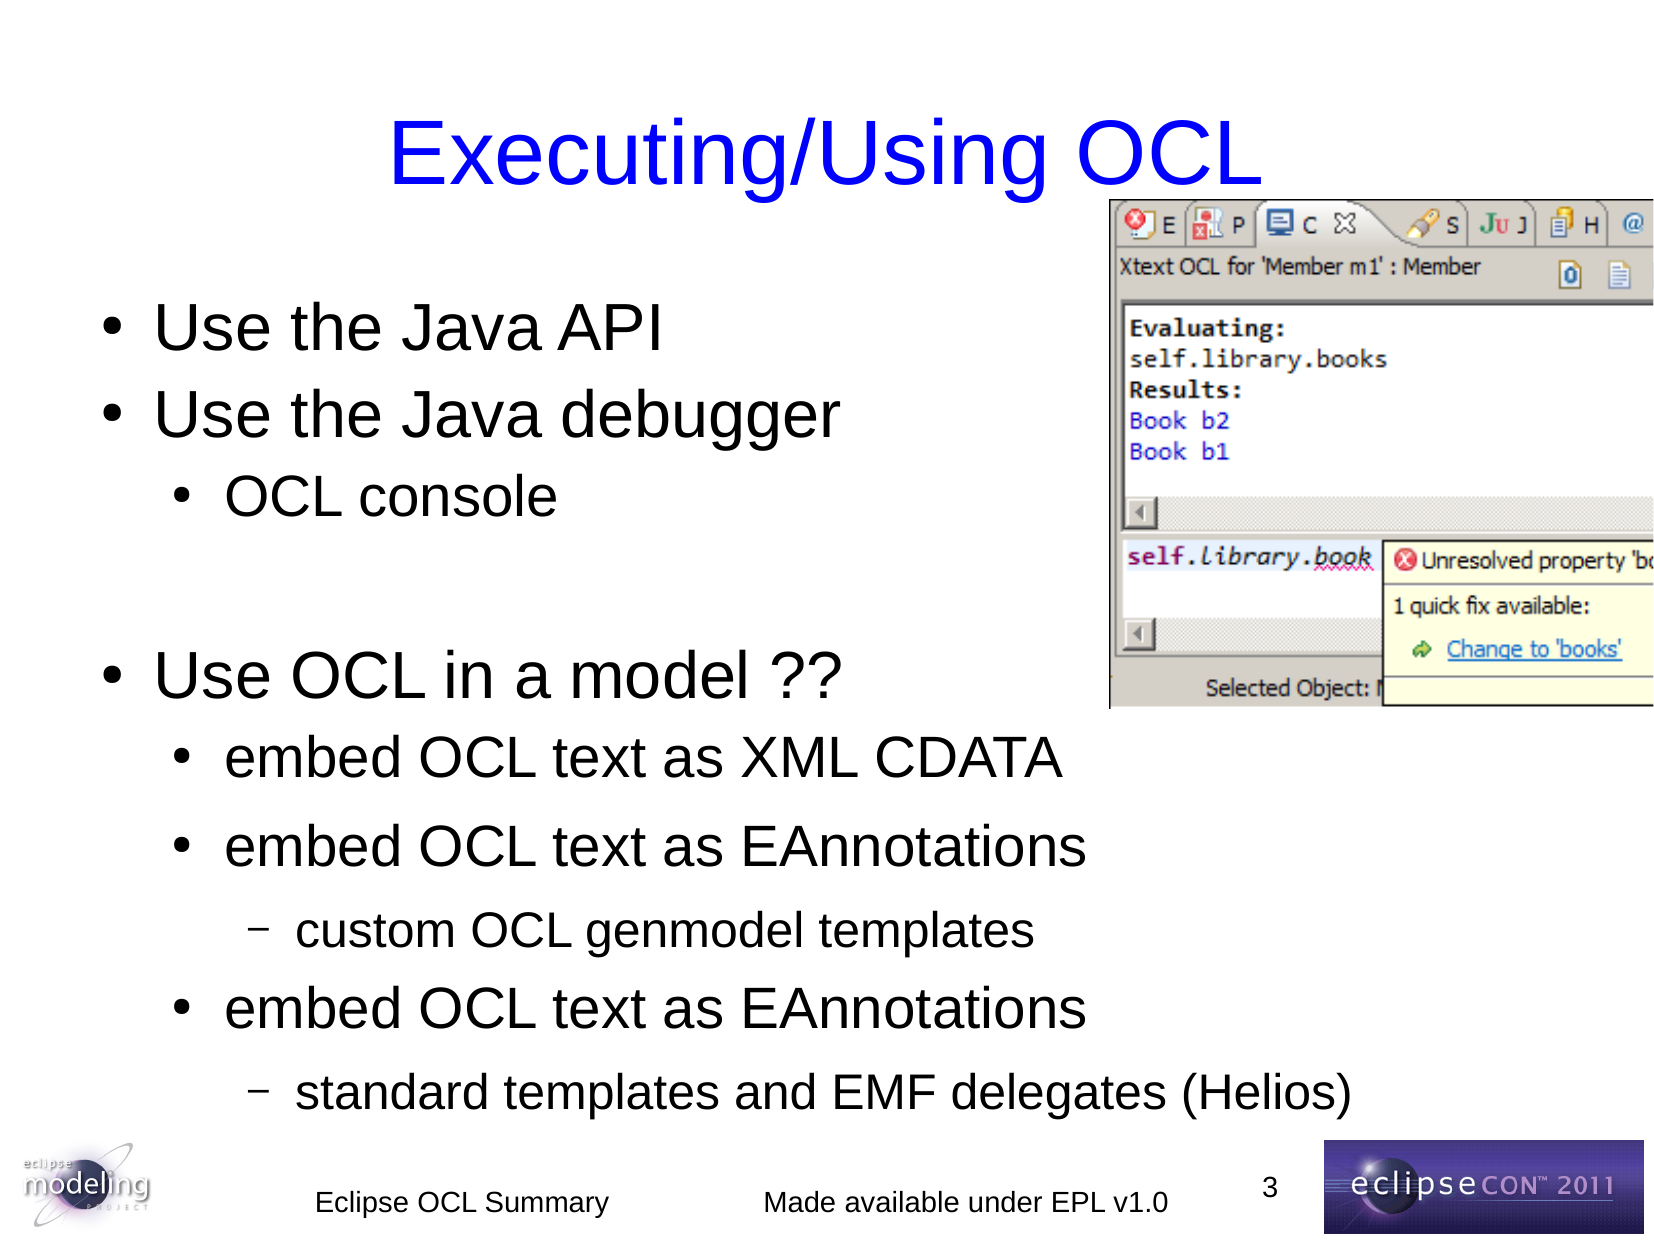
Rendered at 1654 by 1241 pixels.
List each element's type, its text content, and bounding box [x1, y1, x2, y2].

picture [9, 1136, 156, 1235]
title Executing/Using OCL [82, 49, 1571, 257]
list Use the Java API Use the Java debugger OCL console Use OCL in a model ?? embed OCL text as XML CDATA embed OCL text as EAnnotations custom OCL genmodel templates embed OCL text as EAnnotations standard templates and EMF delegates (Helios) [82, 290, 1571, 1120]
picture [1109, 199, 1654, 709]
picture [1324, 1140, 1644, 1234]
